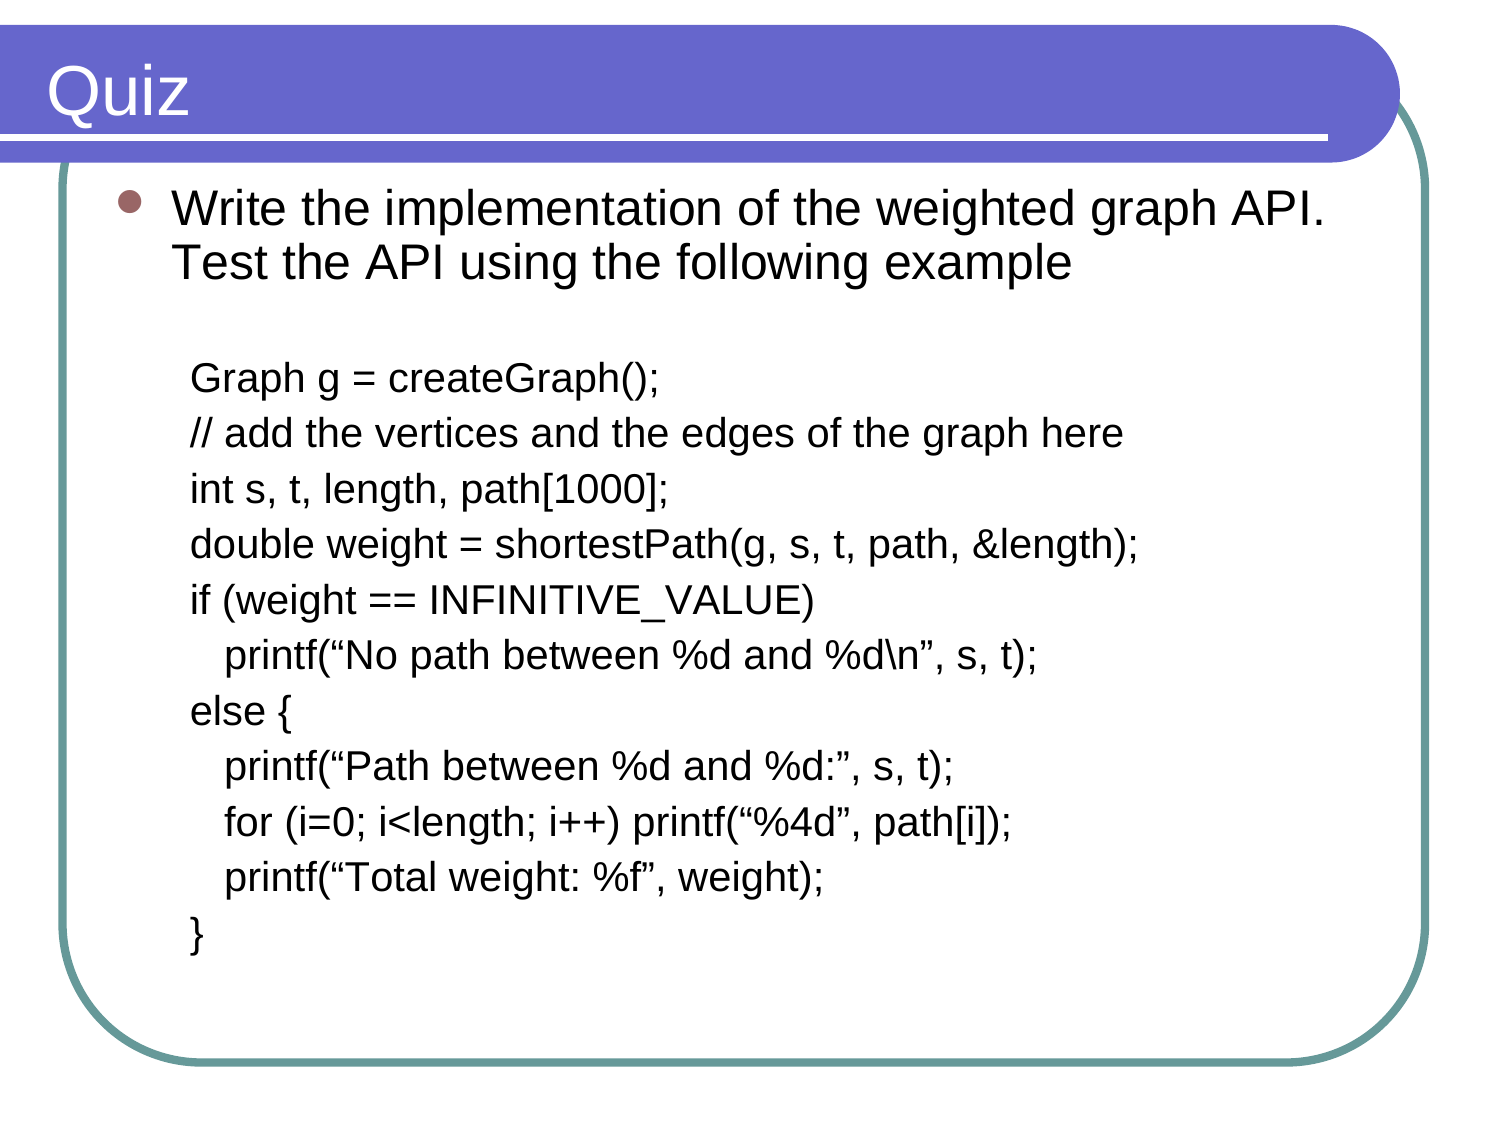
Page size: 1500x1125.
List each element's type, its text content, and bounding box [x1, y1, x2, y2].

title Quiz [31, 37, 1347, 138]
list Write the implementation of the weighted graph API. Test the API using the following example Graph g = createGraph(); // add the vertices and the edges of the graph here int s, t, length, path[1000]; double weight = shortestPath(g, s, t, path, &length); if (weight == INFINITIVE_VALUE) printf(“No path between %d and %d\n”, s, t); else { printf(“Path between %d and %d:”, s, t); for (i=0; i<length; i++) printf(“%4d”, path[i]); printf(“Total weight: %f”, weight); } [99, 174, 1401, 1026]
